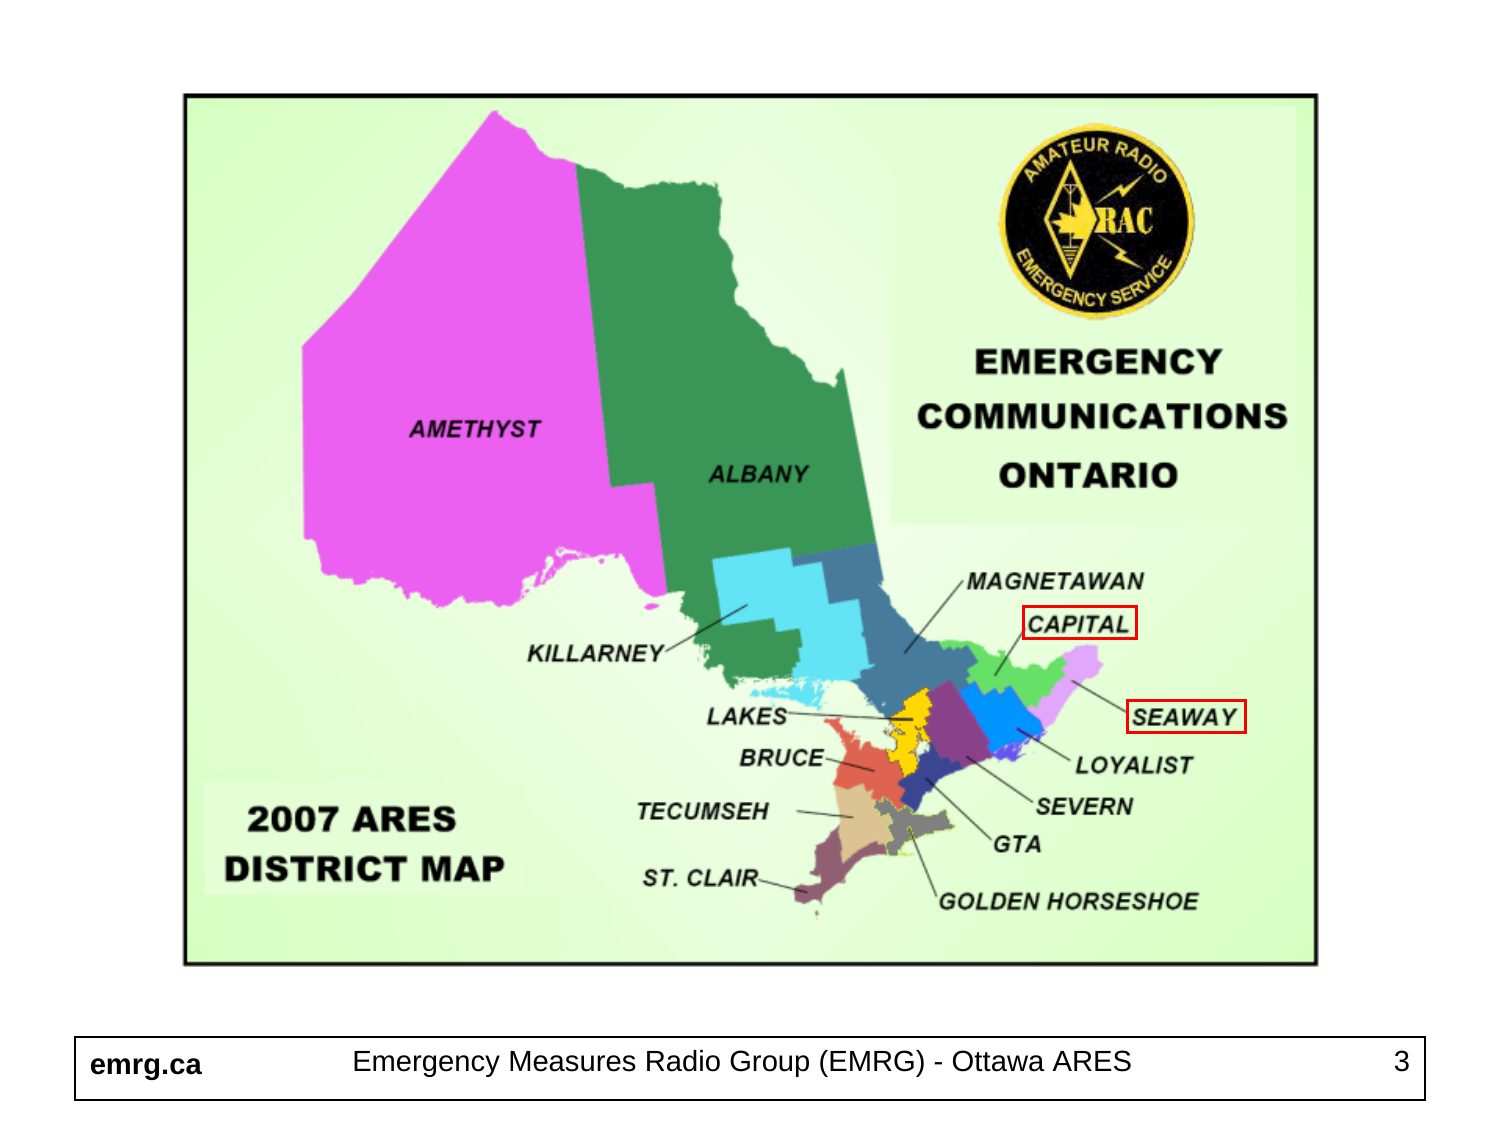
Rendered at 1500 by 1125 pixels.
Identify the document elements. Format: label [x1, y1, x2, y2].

picture [178, 89, 1322, 970]
